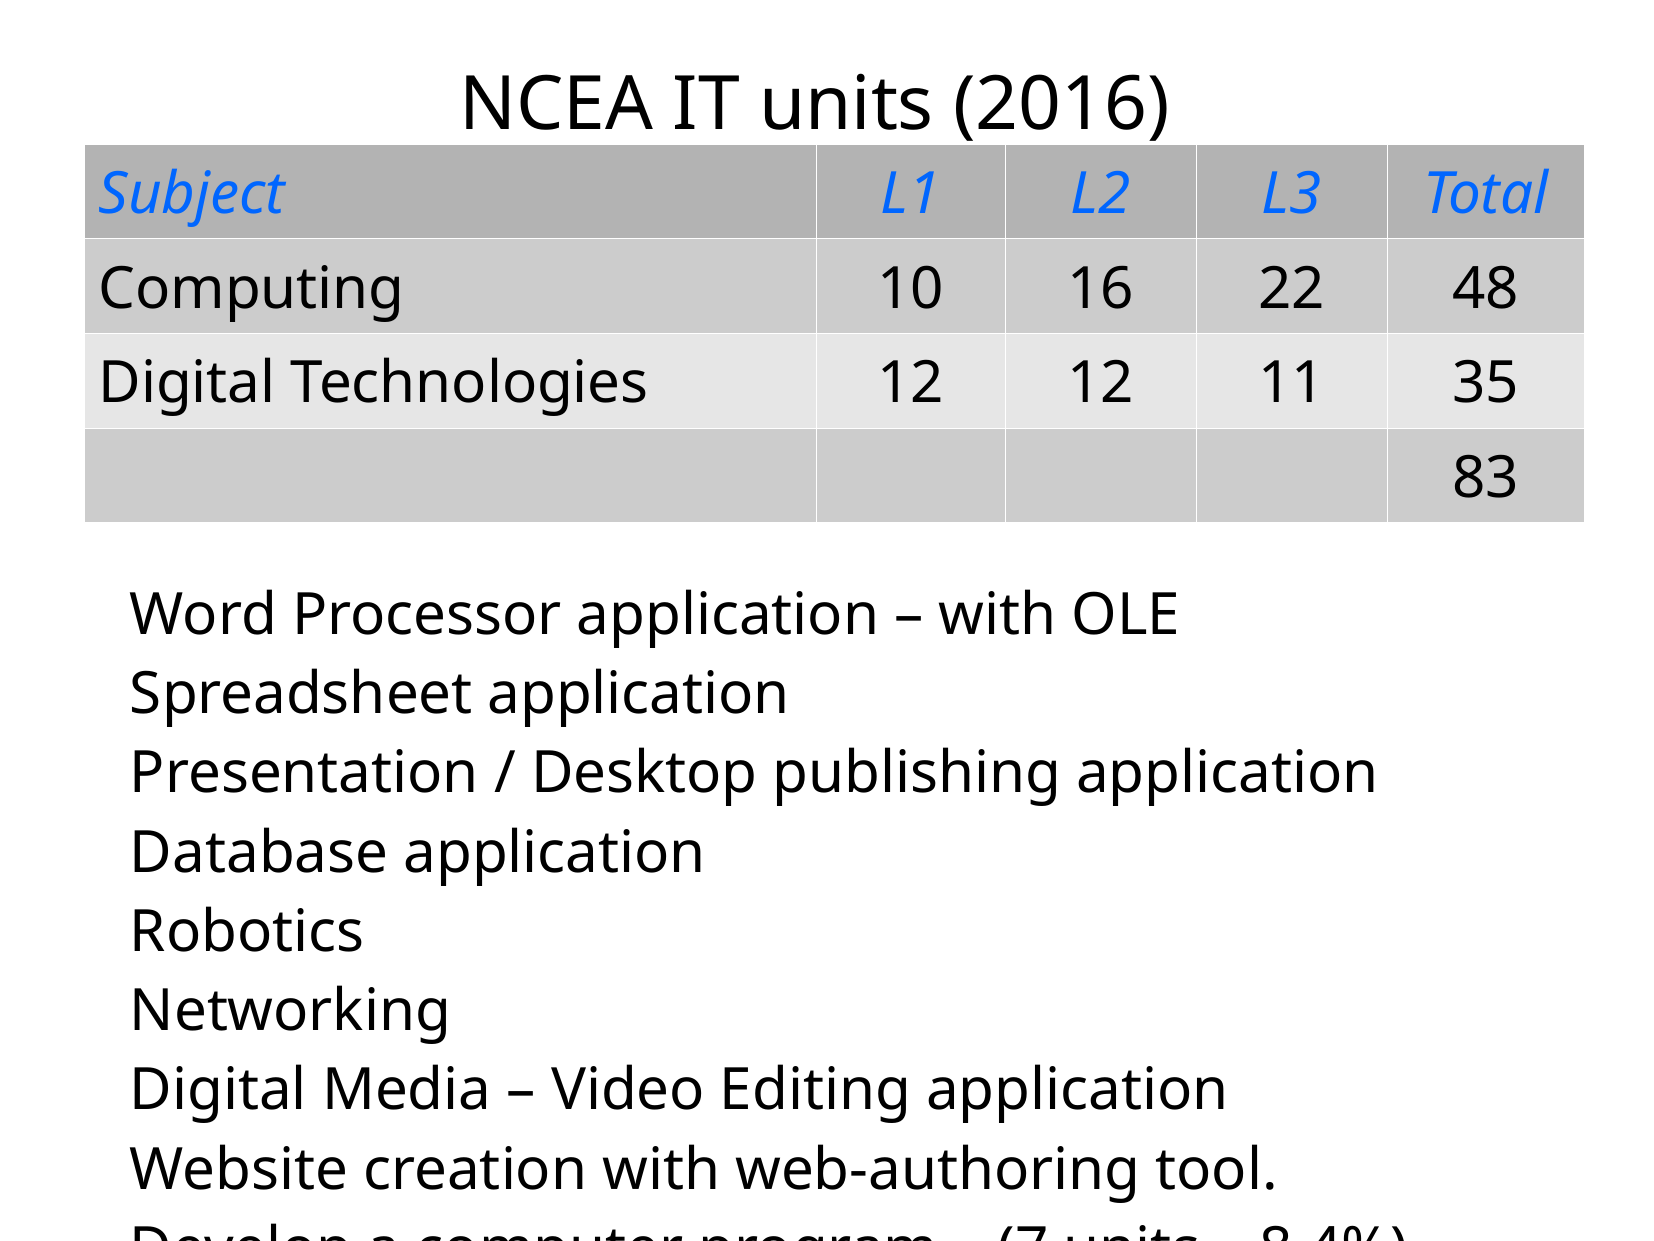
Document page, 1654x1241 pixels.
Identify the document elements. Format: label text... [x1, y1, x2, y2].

title Brief summary of the units focus… Word Processor application – with OLE Spreadsheet application Presentation / Desktop publishing application Database application Robotics Networking Digital Media – Video Editing application Website creation with web-authoring tool. Develop a computer program – (7 units – 8.4%) [94, 523, 1583, 1203]
table_cell 16 [1006, 239, 1196, 333]
table_cell 83 [1388, 429, 1584, 522]
table_header Total [1388, 145, 1584, 238]
table_header L2 [1006, 145, 1196, 238]
table_cell [85, 429, 816, 522]
table_cell Computing [85, 239, 816, 333]
table_header Subject [85, 145, 816, 238]
table_cell 12 [817, 334, 1005, 428]
table_cell 22 [1197, 239, 1387, 333]
table_cell [817, 429, 1005, 522]
table_cell 10 [817, 239, 1005, 333]
table_cell [1006, 429, 1196, 522]
table_cell Digital Technologies [85, 334, 816, 428]
table_cell 11 [1197, 334, 1387, 428]
table_cell [1197, 429, 1387, 522]
table_header L1 [817, 145, 1005, 238]
table_header L3 [1197, 145, 1387, 238]
title NCEA IT units (2016) [70, 35, 1560, 166]
table_cell 12 [1006, 334, 1196, 428]
table_cell 35 [1388, 334, 1584, 428]
table_cell 48 [1388, 239, 1584, 333]
